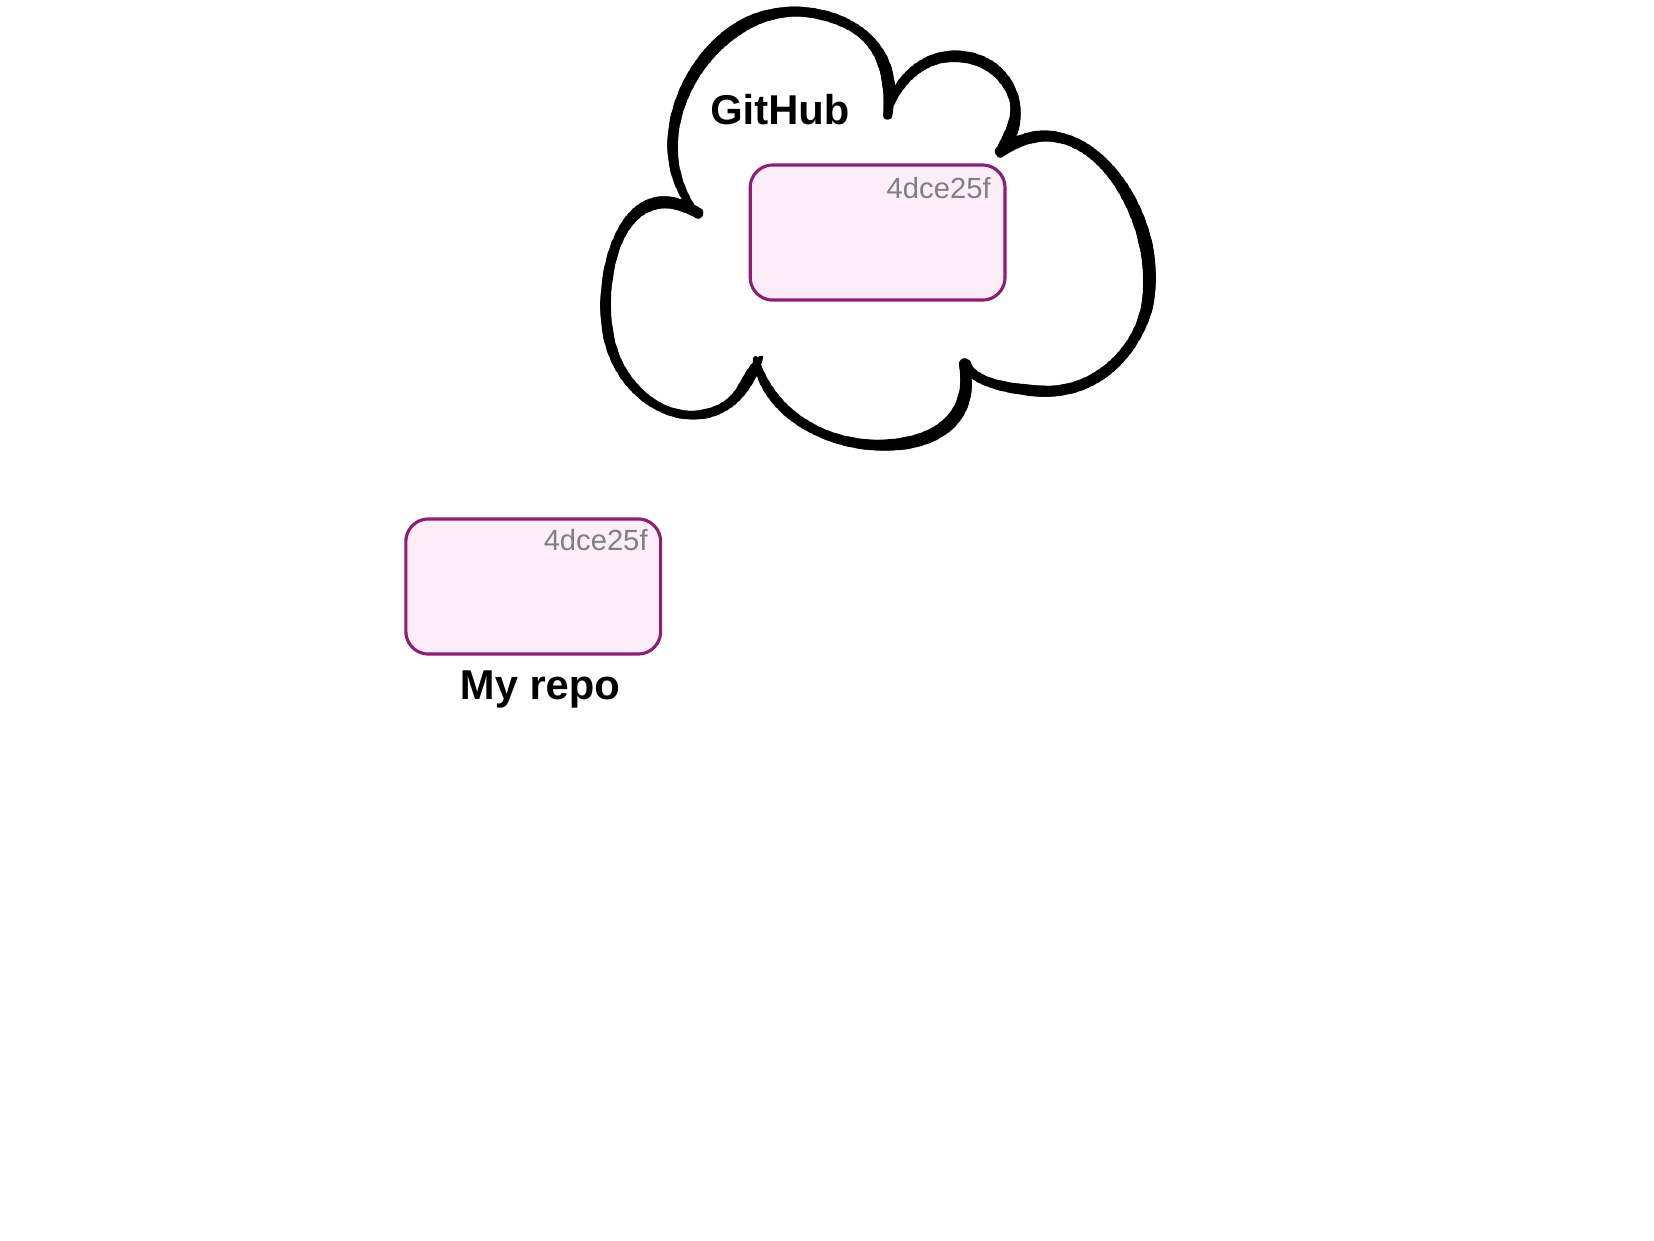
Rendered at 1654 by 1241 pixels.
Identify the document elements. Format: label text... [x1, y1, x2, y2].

picture [600, 6, 1156, 451]
text_box My repo [435, 653, 646, 725]
text_box 4dce25f [512, 516, 680, 571]
text_box [405, 518, 661, 655]
